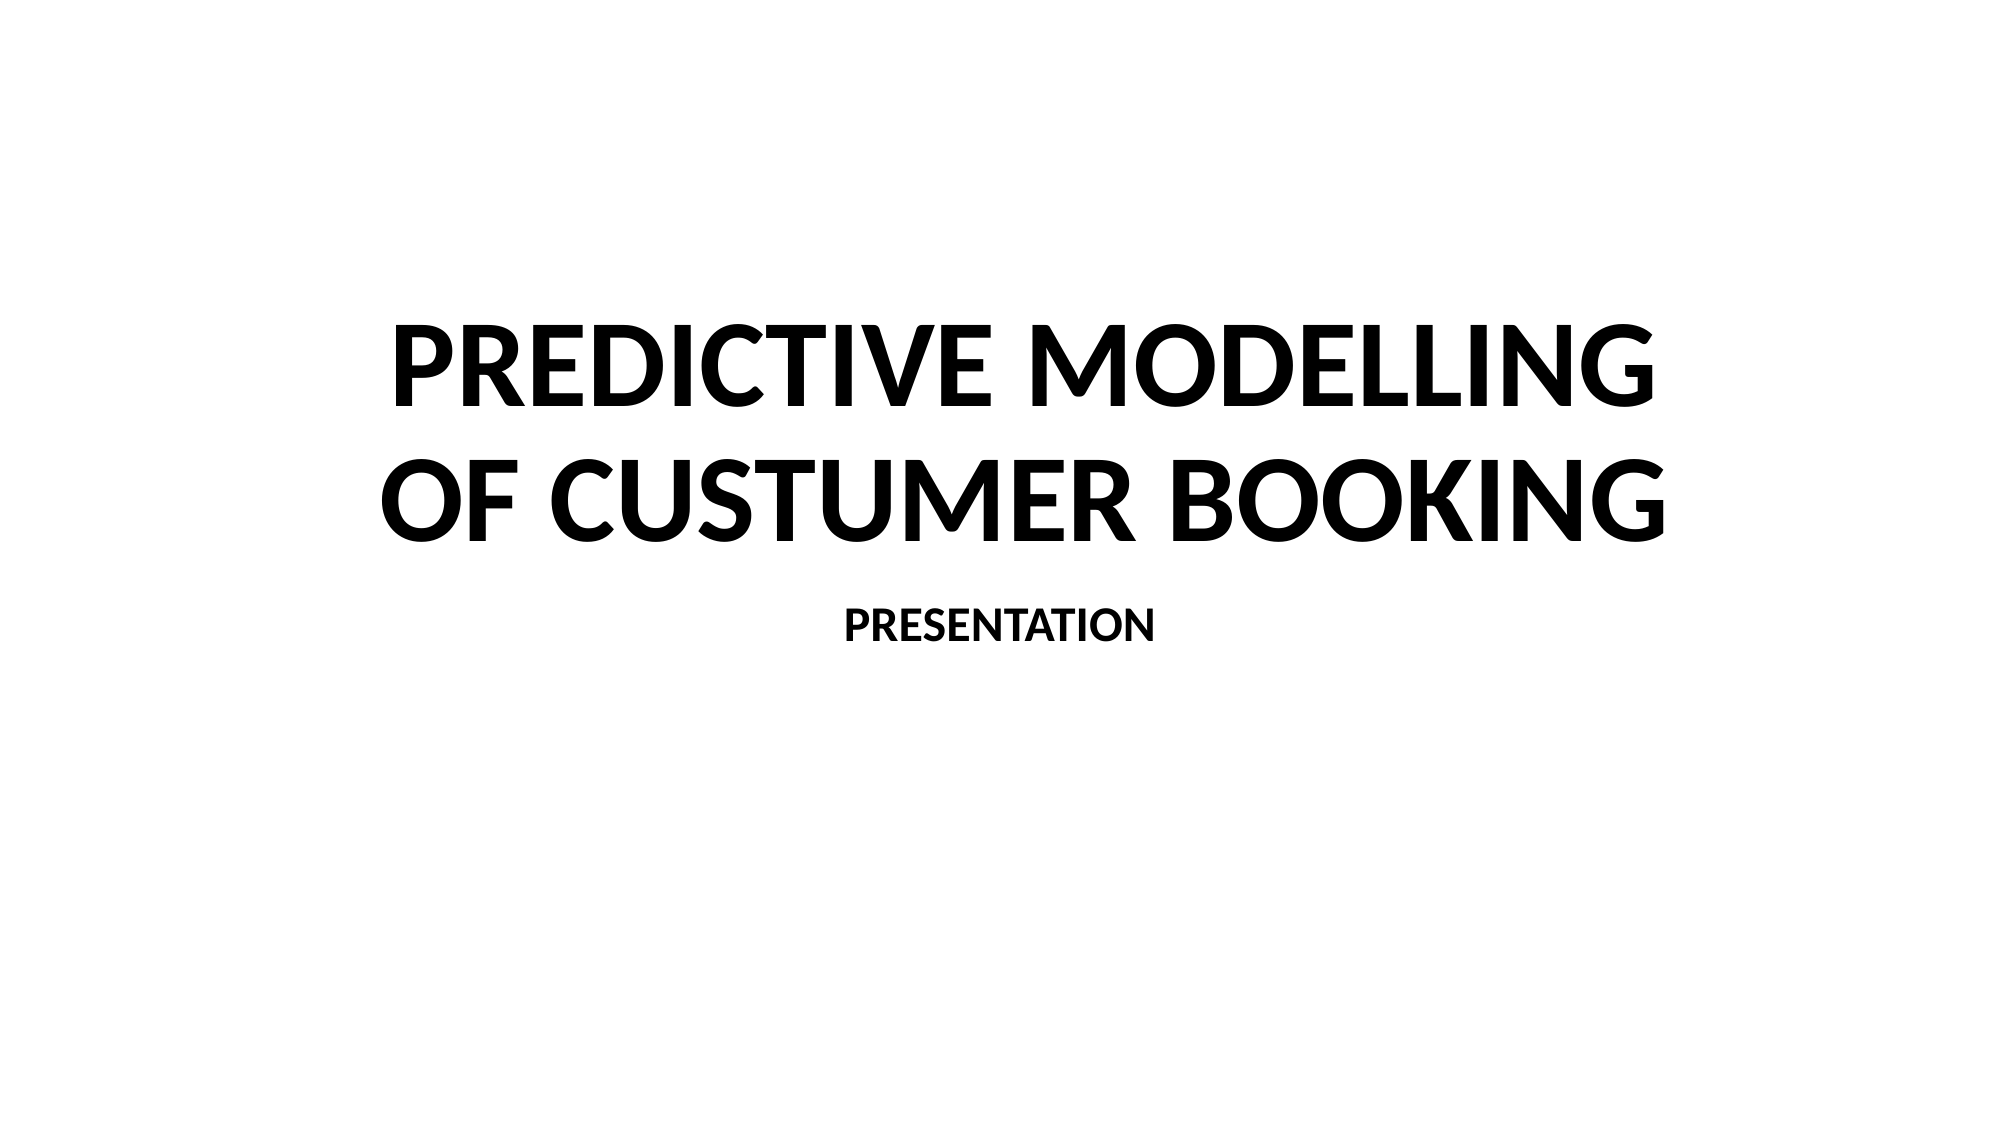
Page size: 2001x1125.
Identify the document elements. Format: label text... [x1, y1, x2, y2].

subtitle PRESENTATION [249, 590, 1750, 863]
title PREDICTIVE MODELLING OF CUSTUMER BOOKING [249, 184, 1799, 576]
